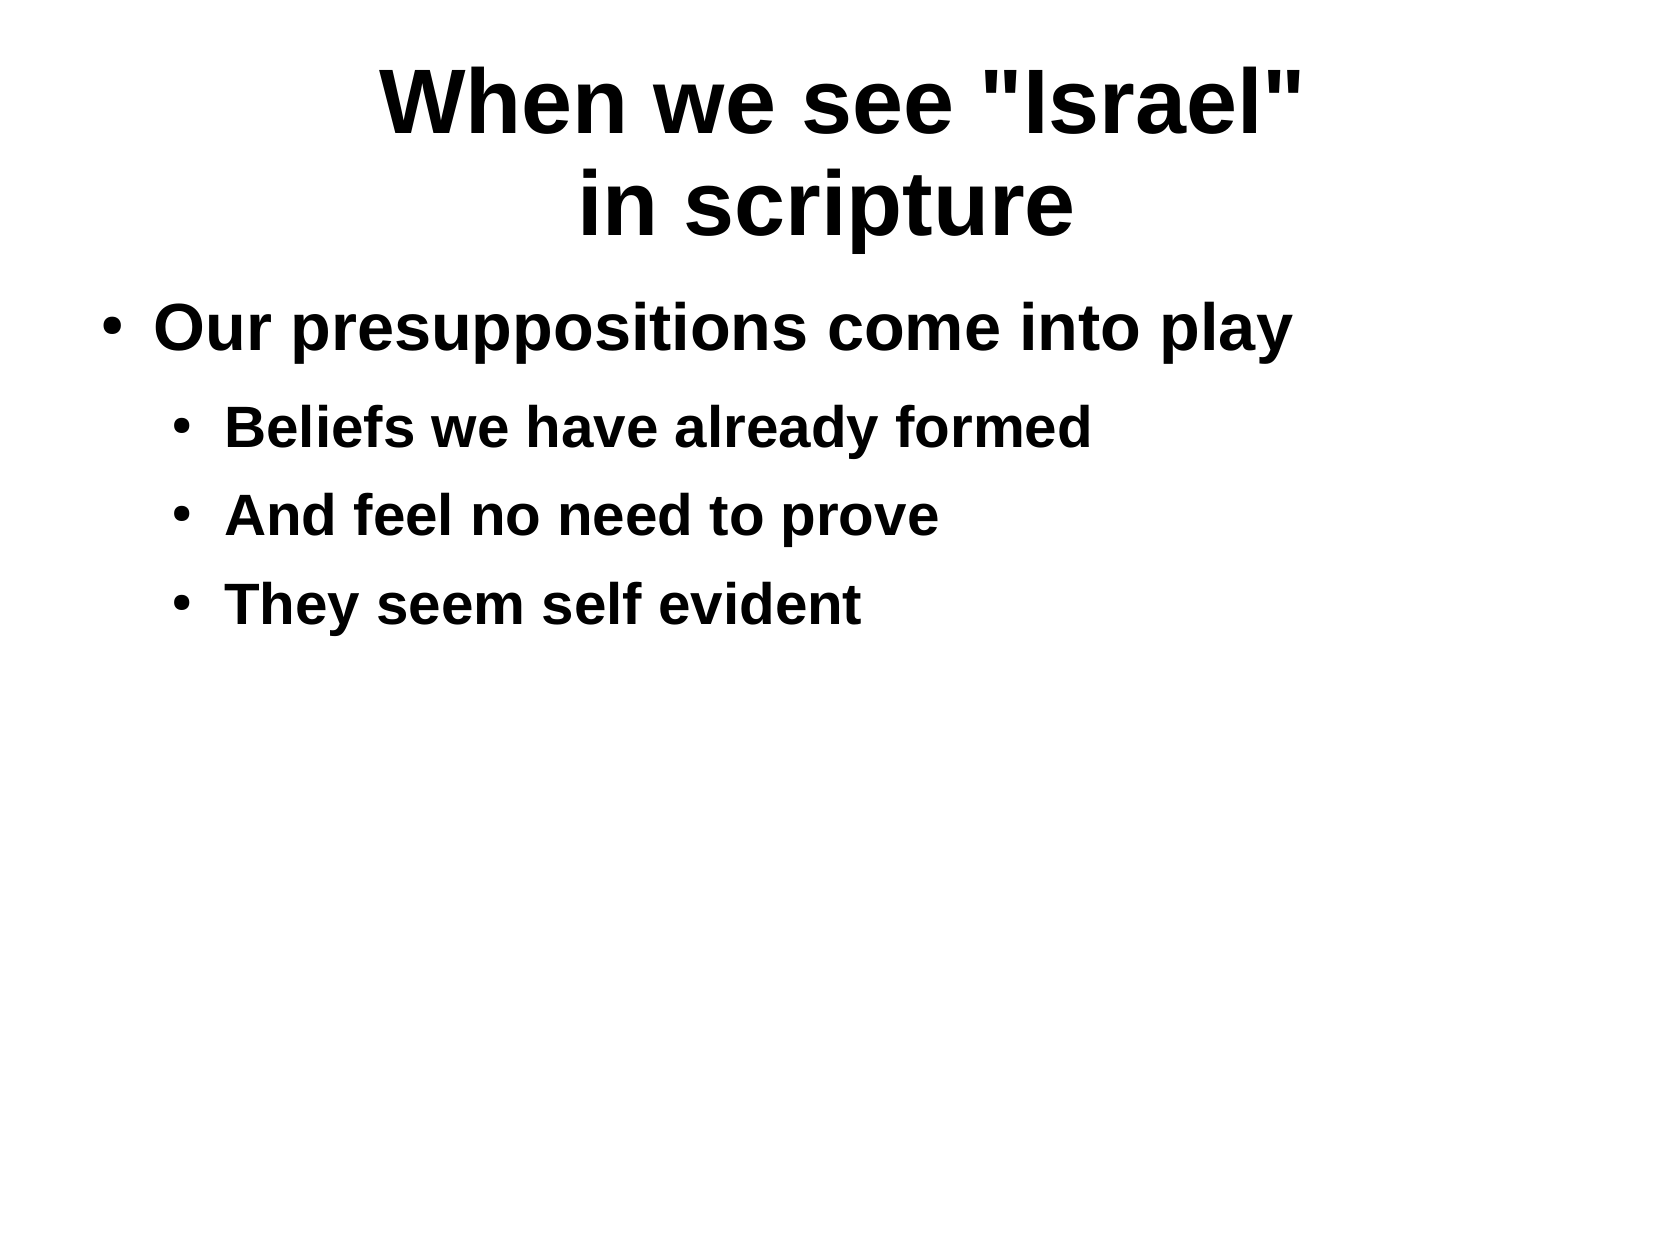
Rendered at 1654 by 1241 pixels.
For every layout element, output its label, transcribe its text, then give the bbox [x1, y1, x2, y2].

title When we see "Israel" in scripture [82, 49, 1571, 257]
list Our presuppositions come into play Beliefs we have already formed And feel no need to prove They seem self evident [82, 290, 1571, 1109]
